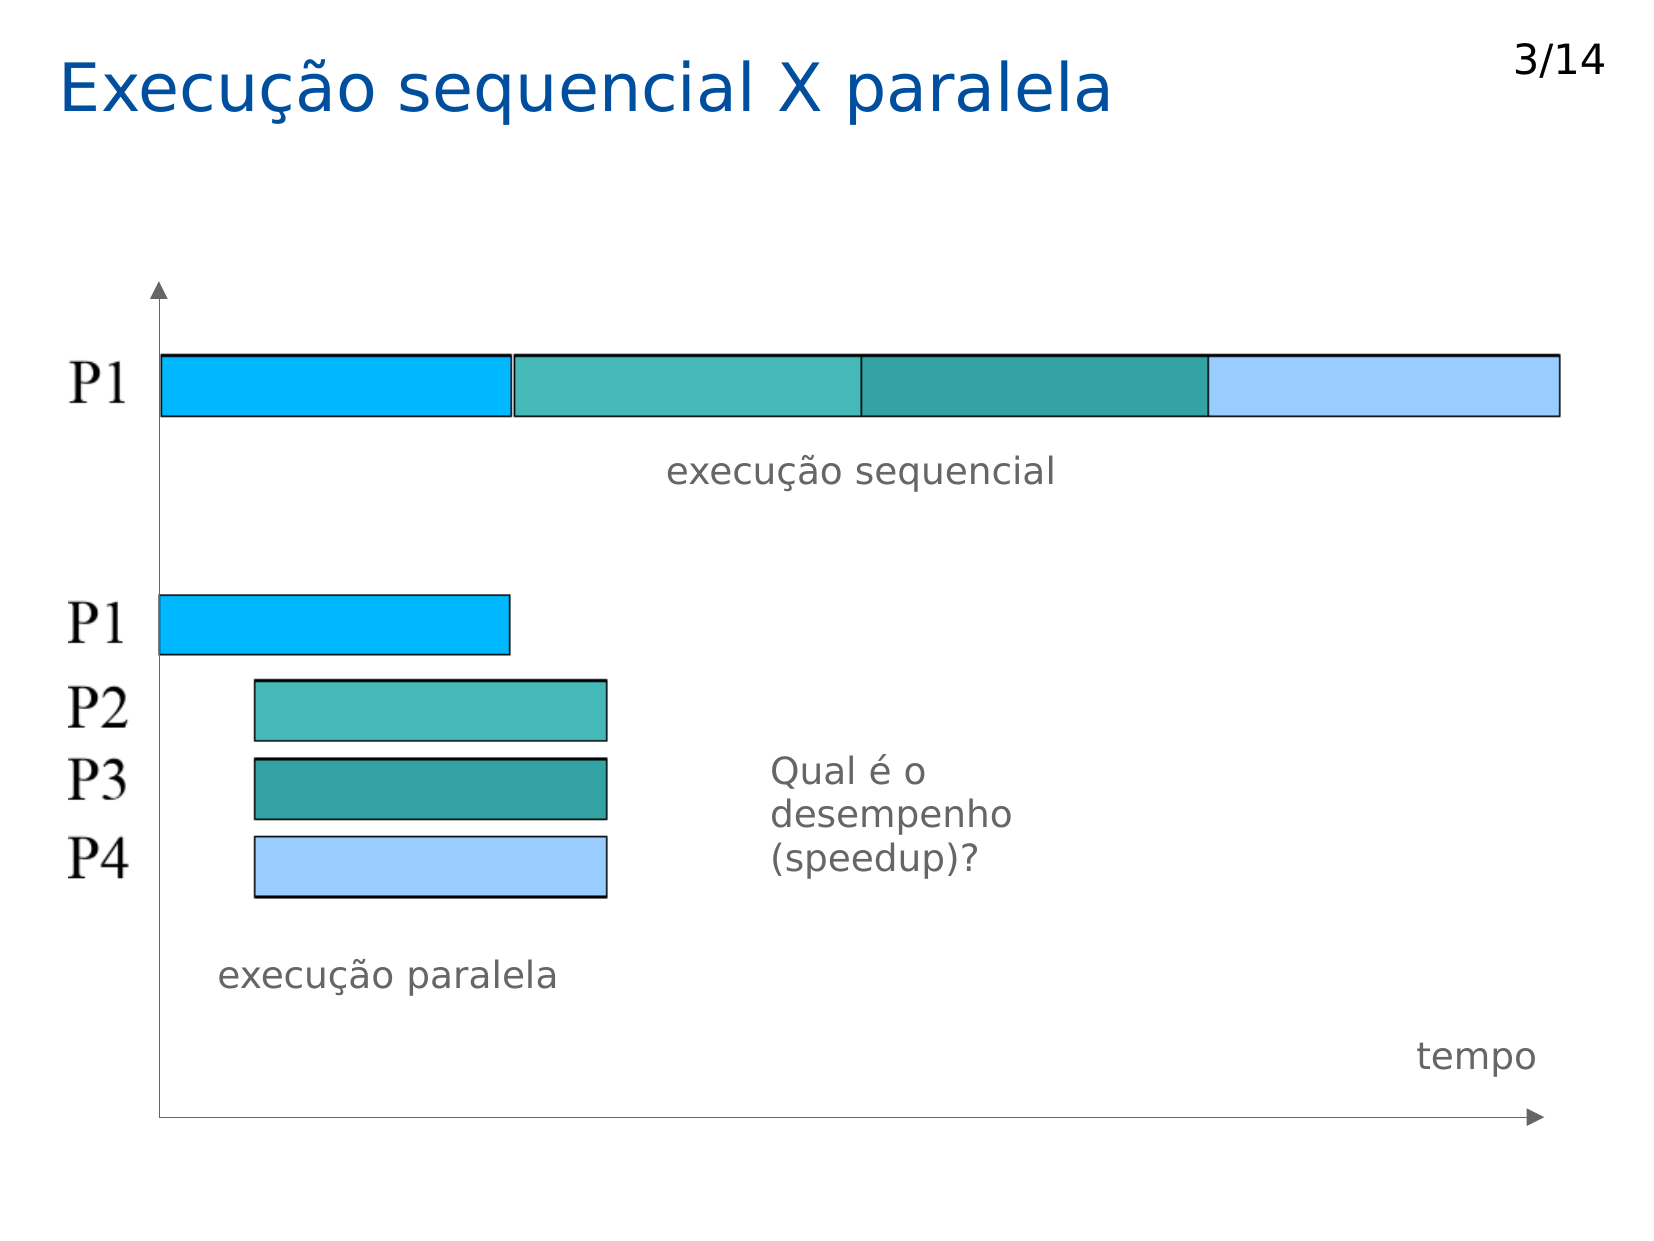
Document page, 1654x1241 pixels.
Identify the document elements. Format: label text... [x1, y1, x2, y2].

text_box Qual é o desempenho (speedup)? [755, 742, 1115, 888]
title Execução sequencial X paralela [59, 29, 1506, 148]
text_box execução sequencial [651, 442, 1157, 545]
picture [160, 593, 611, 902]
picture [160, 351, 1564, 419]
text_box execução paralela [202, 946, 680, 1005]
picture [68, 593, 159, 902]
picture [67, 351, 159, 419]
text_box tempo [1401, 1026, 1570, 1086]
